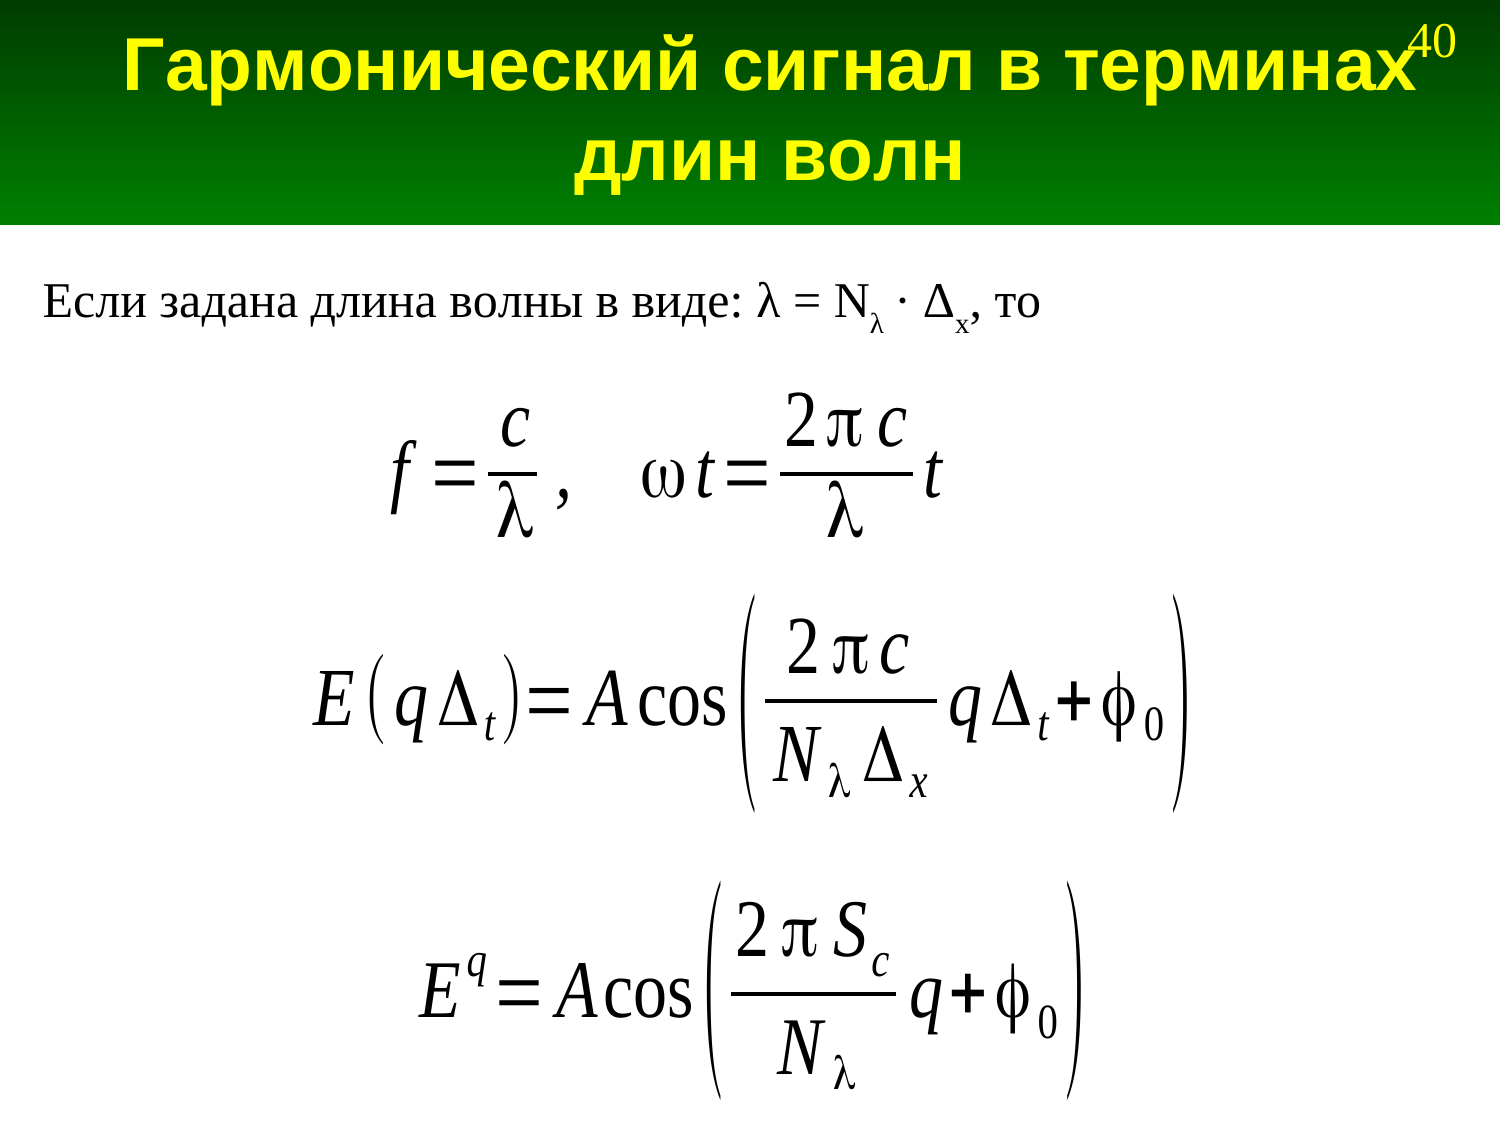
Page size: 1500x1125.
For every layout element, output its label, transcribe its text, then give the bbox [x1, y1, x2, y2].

text_box Если задана длина волны в виде: λ = Nλ · Δx, то [27, 259, 1057, 347]
title Гармонический сигнал в терминах длин волн [100, 7, 1441, 204]
chart [398, 874, 1102, 1104]
chart [292, 590, 1208, 820]
chart [360, 375, 963, 544]
